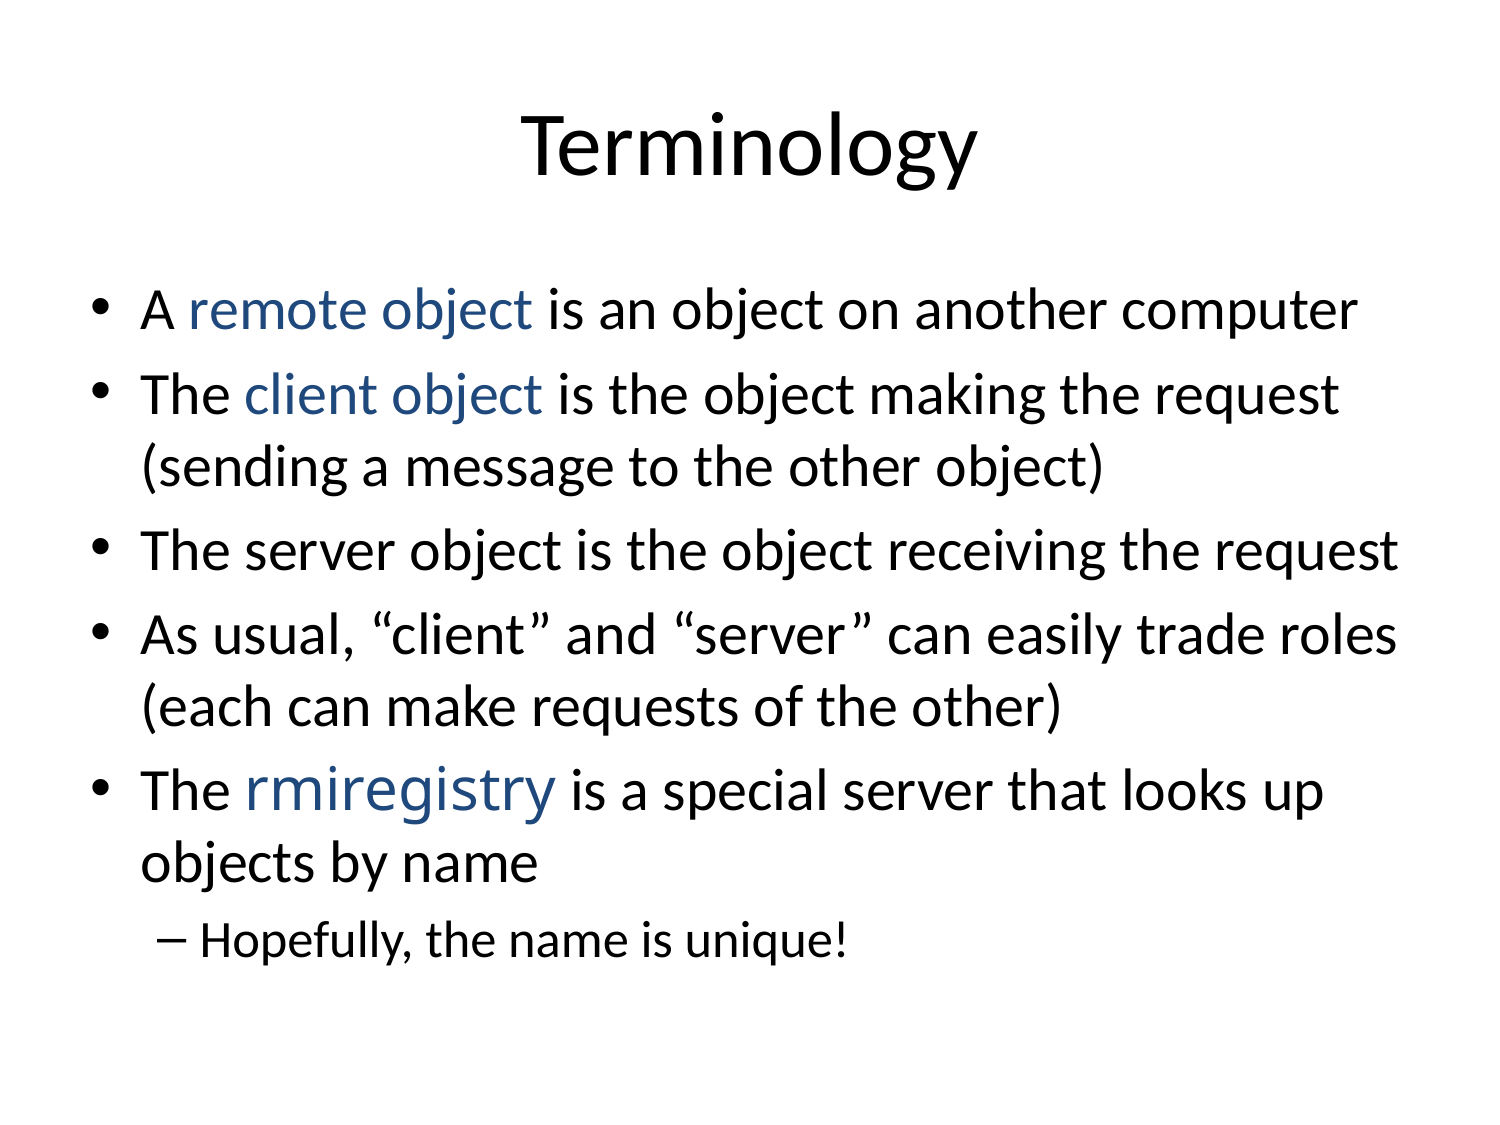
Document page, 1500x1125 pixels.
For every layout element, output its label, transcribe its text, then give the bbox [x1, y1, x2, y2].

title Terminology [75, 45, 1425, 233]
list A remote object is an object on another computer The client object is the object making the request (sending a message to the other object) The server object is the object receiving the request As usual, “client” and “server” can easily trade roles (each can make requests of the other) The rmiregistry is a special server that looks up objects by name Hopefully, the name is unique! [75, 262, 1425, 1005]
